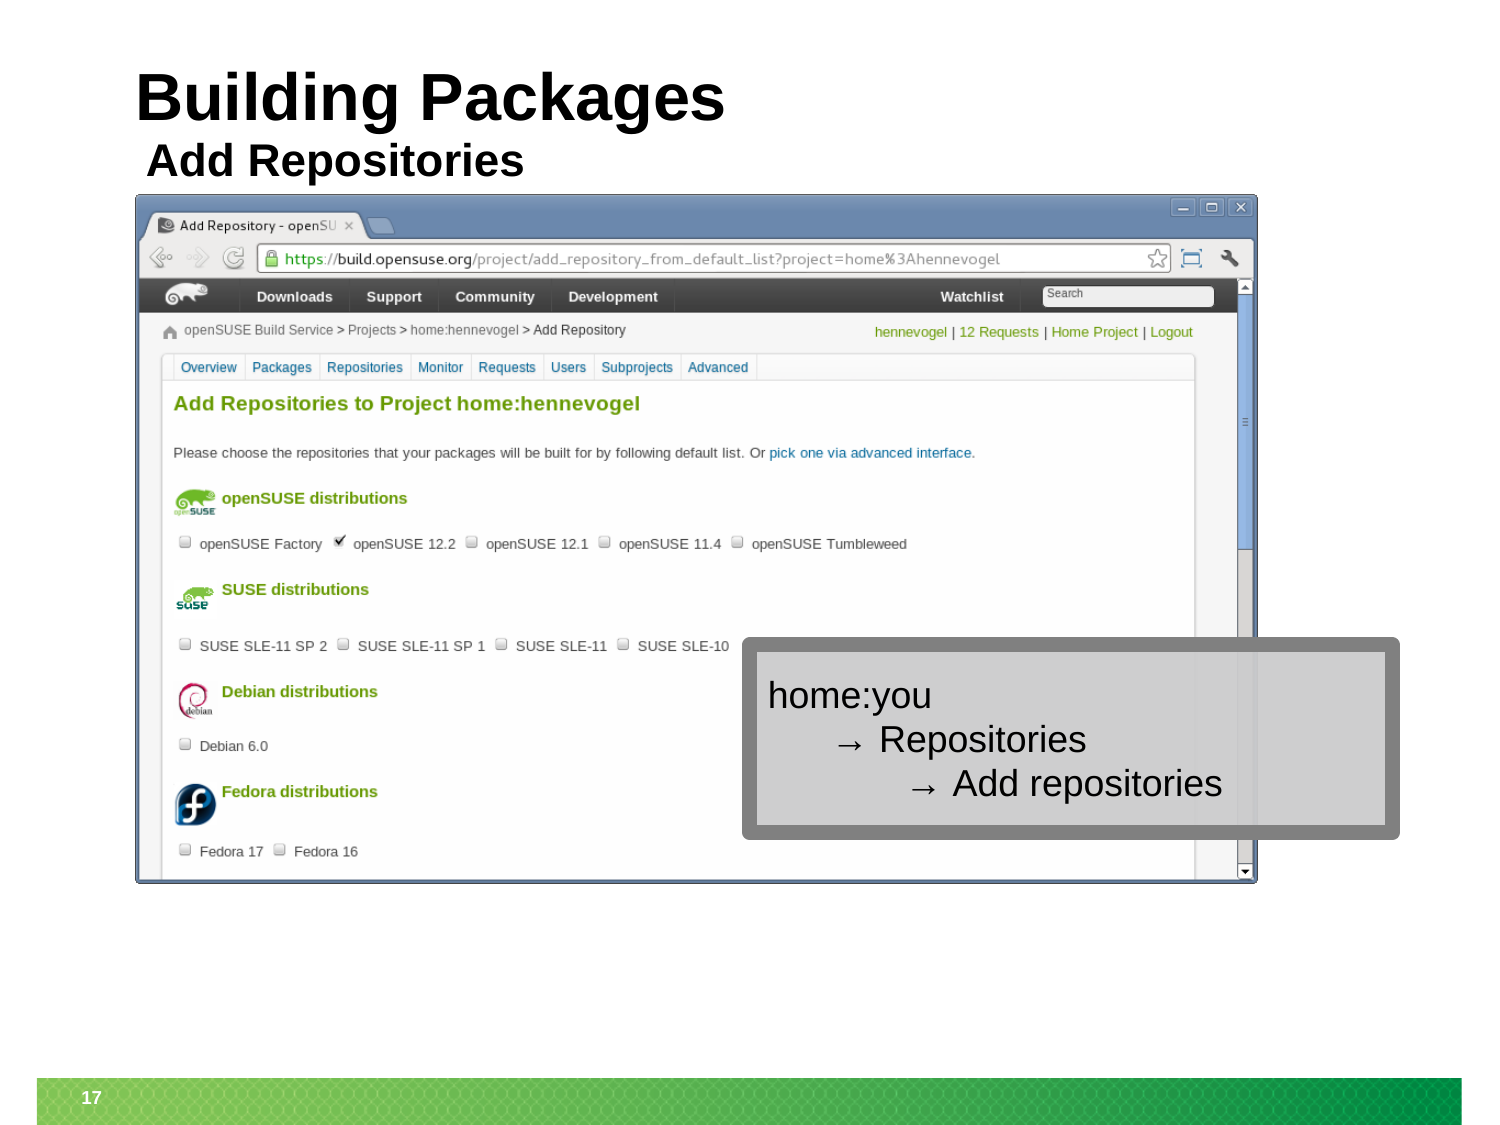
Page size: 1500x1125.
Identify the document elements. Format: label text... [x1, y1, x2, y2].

picture [36, 1078, 1462, 1125]
title Building Packages Add Repositories [135, 41, 1372, 204]
picture [135, 194, 1258, 885]
text_box home:you → Repositories → Add repositories [749, 644, 1393, 833]
